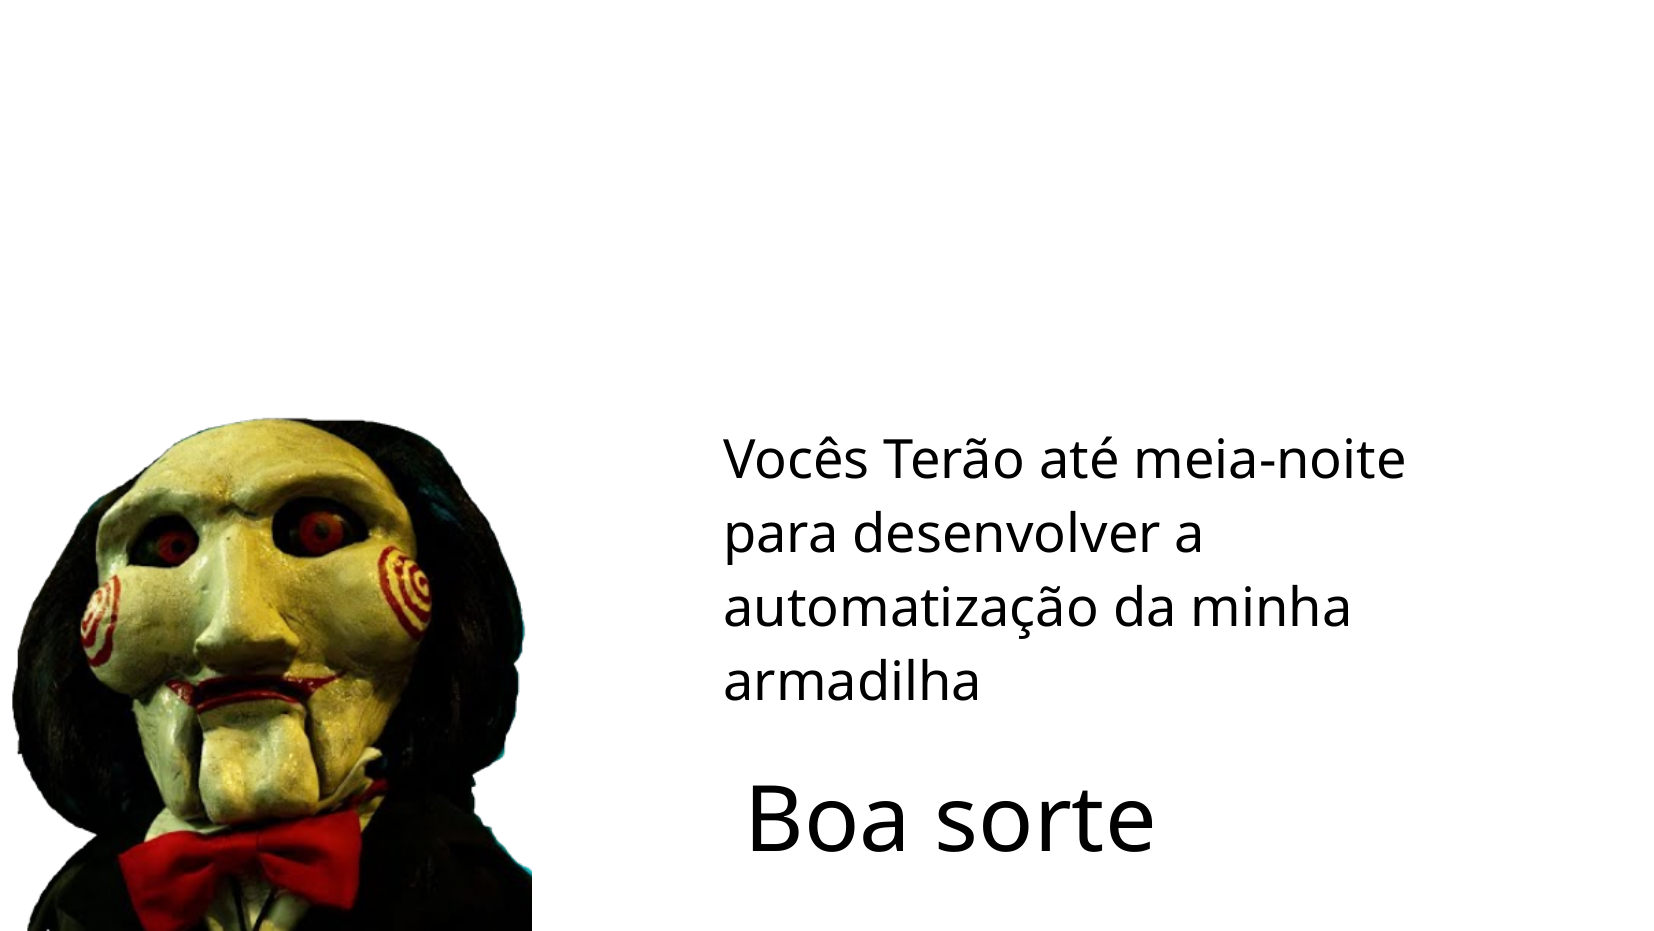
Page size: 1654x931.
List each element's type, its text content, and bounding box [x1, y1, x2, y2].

picture [0, 399, 532, 931]
title Boa sorte [206, 738, 1654, 894]
text_box Vocês Terão até meia-noite para desenvolver a automatização da minha armadilha [708, 413, 1477, 798]
